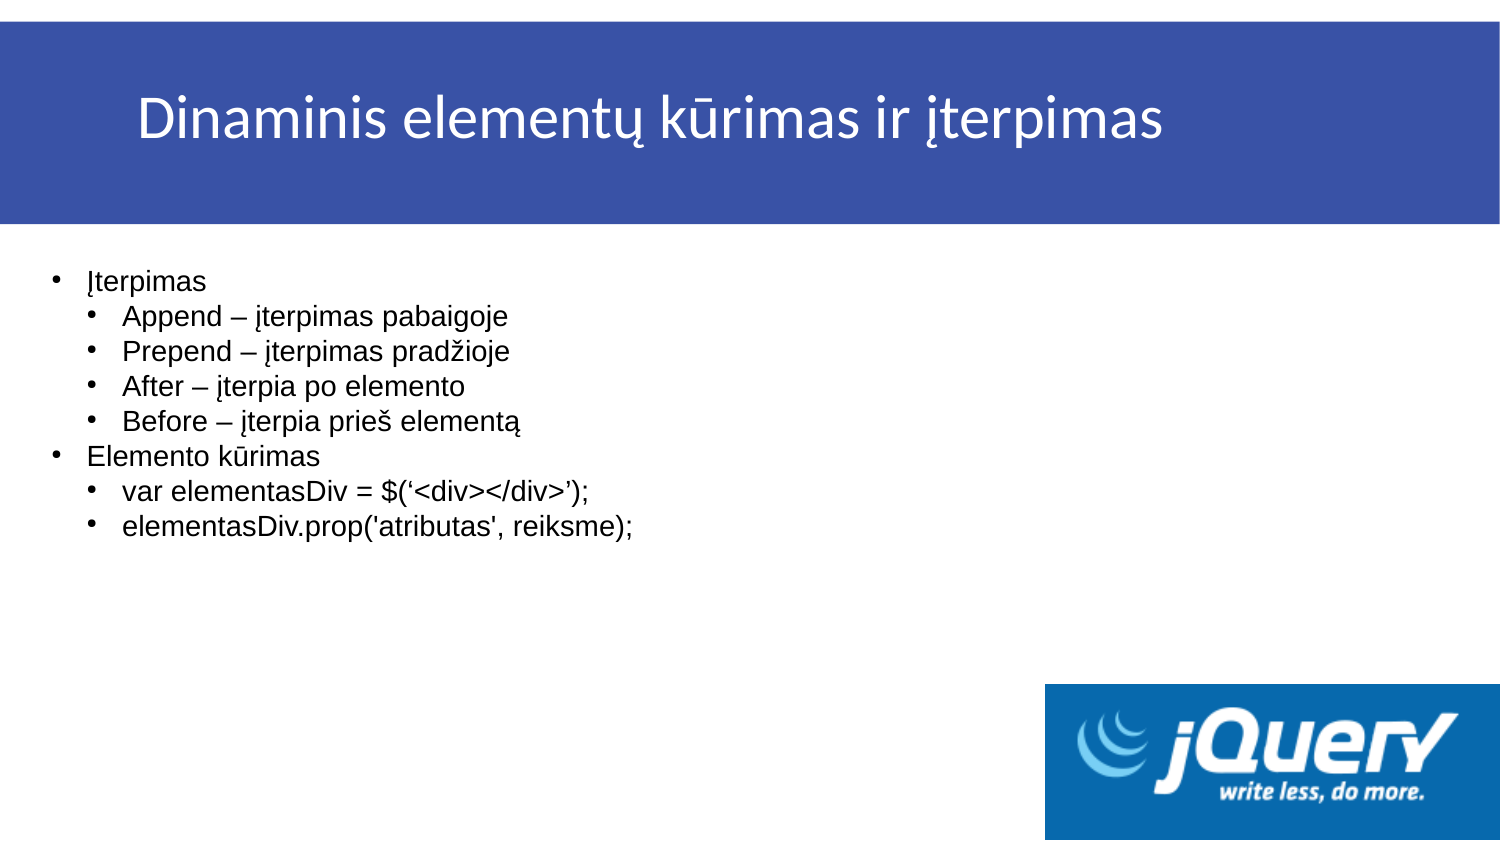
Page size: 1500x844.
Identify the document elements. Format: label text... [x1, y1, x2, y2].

title Dinaminis elementų kūrimas ir įterpimas [122, 72, 1500, 167]
text_box Įterpimas Append – įterpimas pabaigoje Prepend – įterpimas pradžioje After – įterpia po elemento Before – įterpia prieš elementą Elemento kūrimas var elementasDiv = $(‘<div></div>’); elementasDiv.prop('atributas', reiksme); [36, 247, 1389, 789]
picture [1045, 684, 1500, 840]
